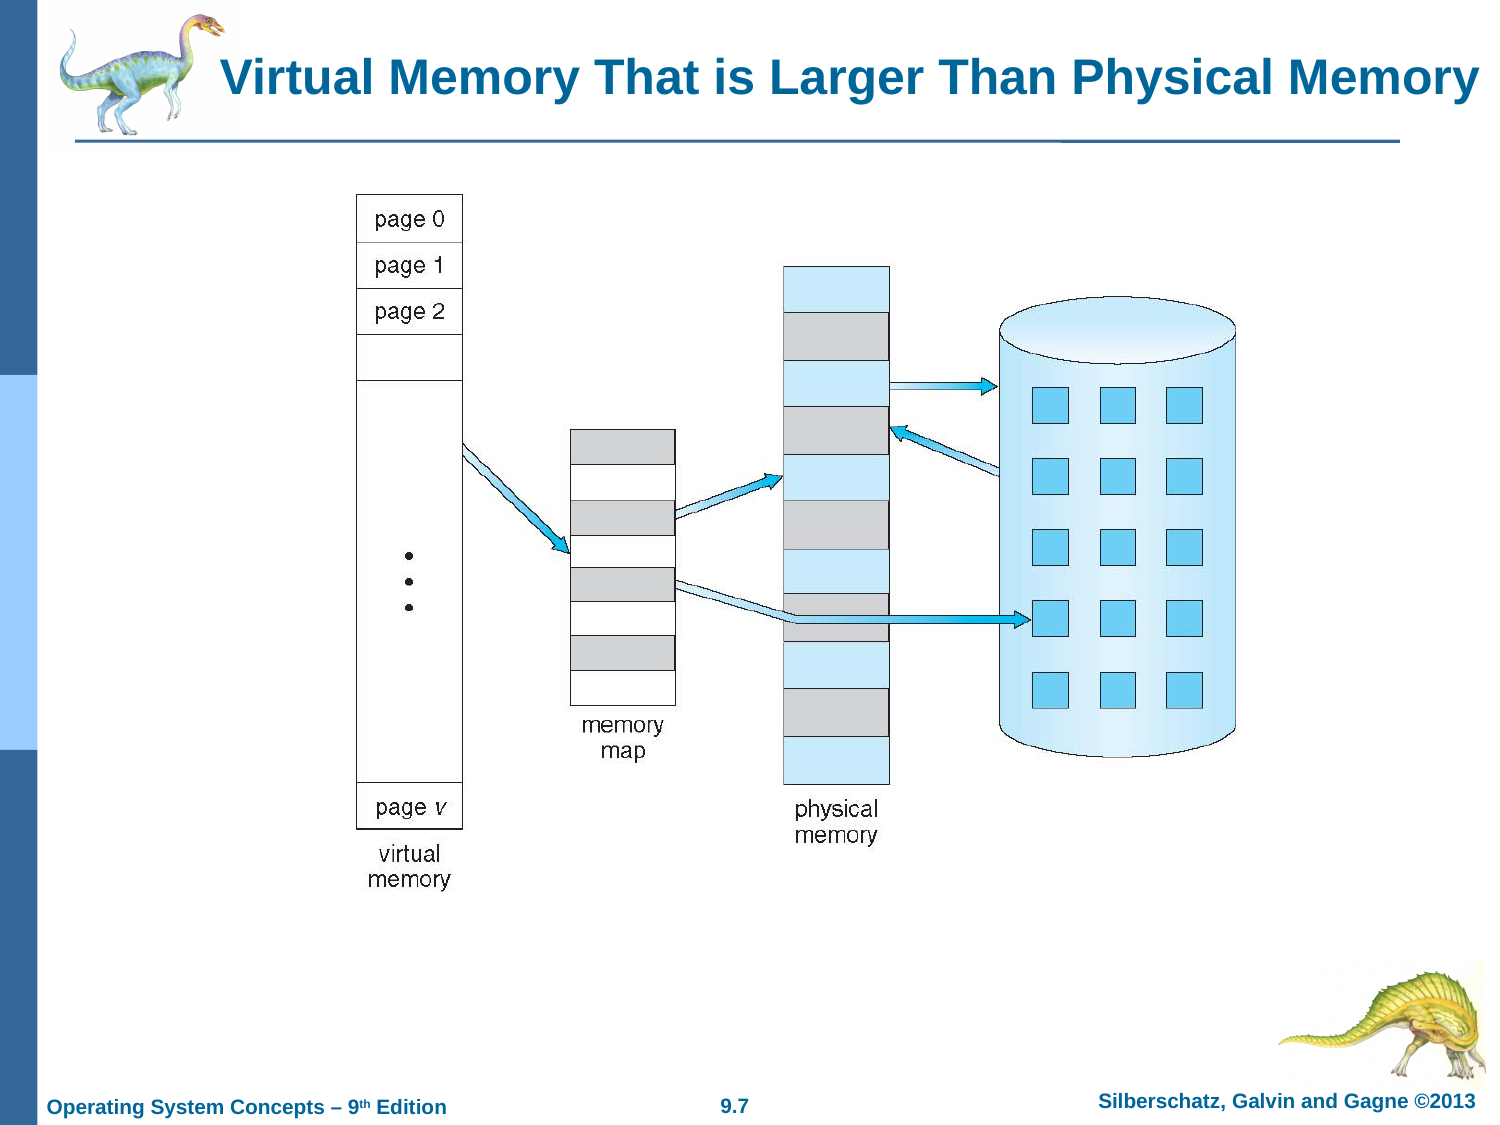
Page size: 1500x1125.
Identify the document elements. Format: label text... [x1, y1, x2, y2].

picture [1275, 959, 1486, 1090]
picture [46, 0, 243, 149]
picture [356, 194, 1236, 892]
title Virtual Memory That is Larger Than Physical Memory [187, 12, 1500, 113]
